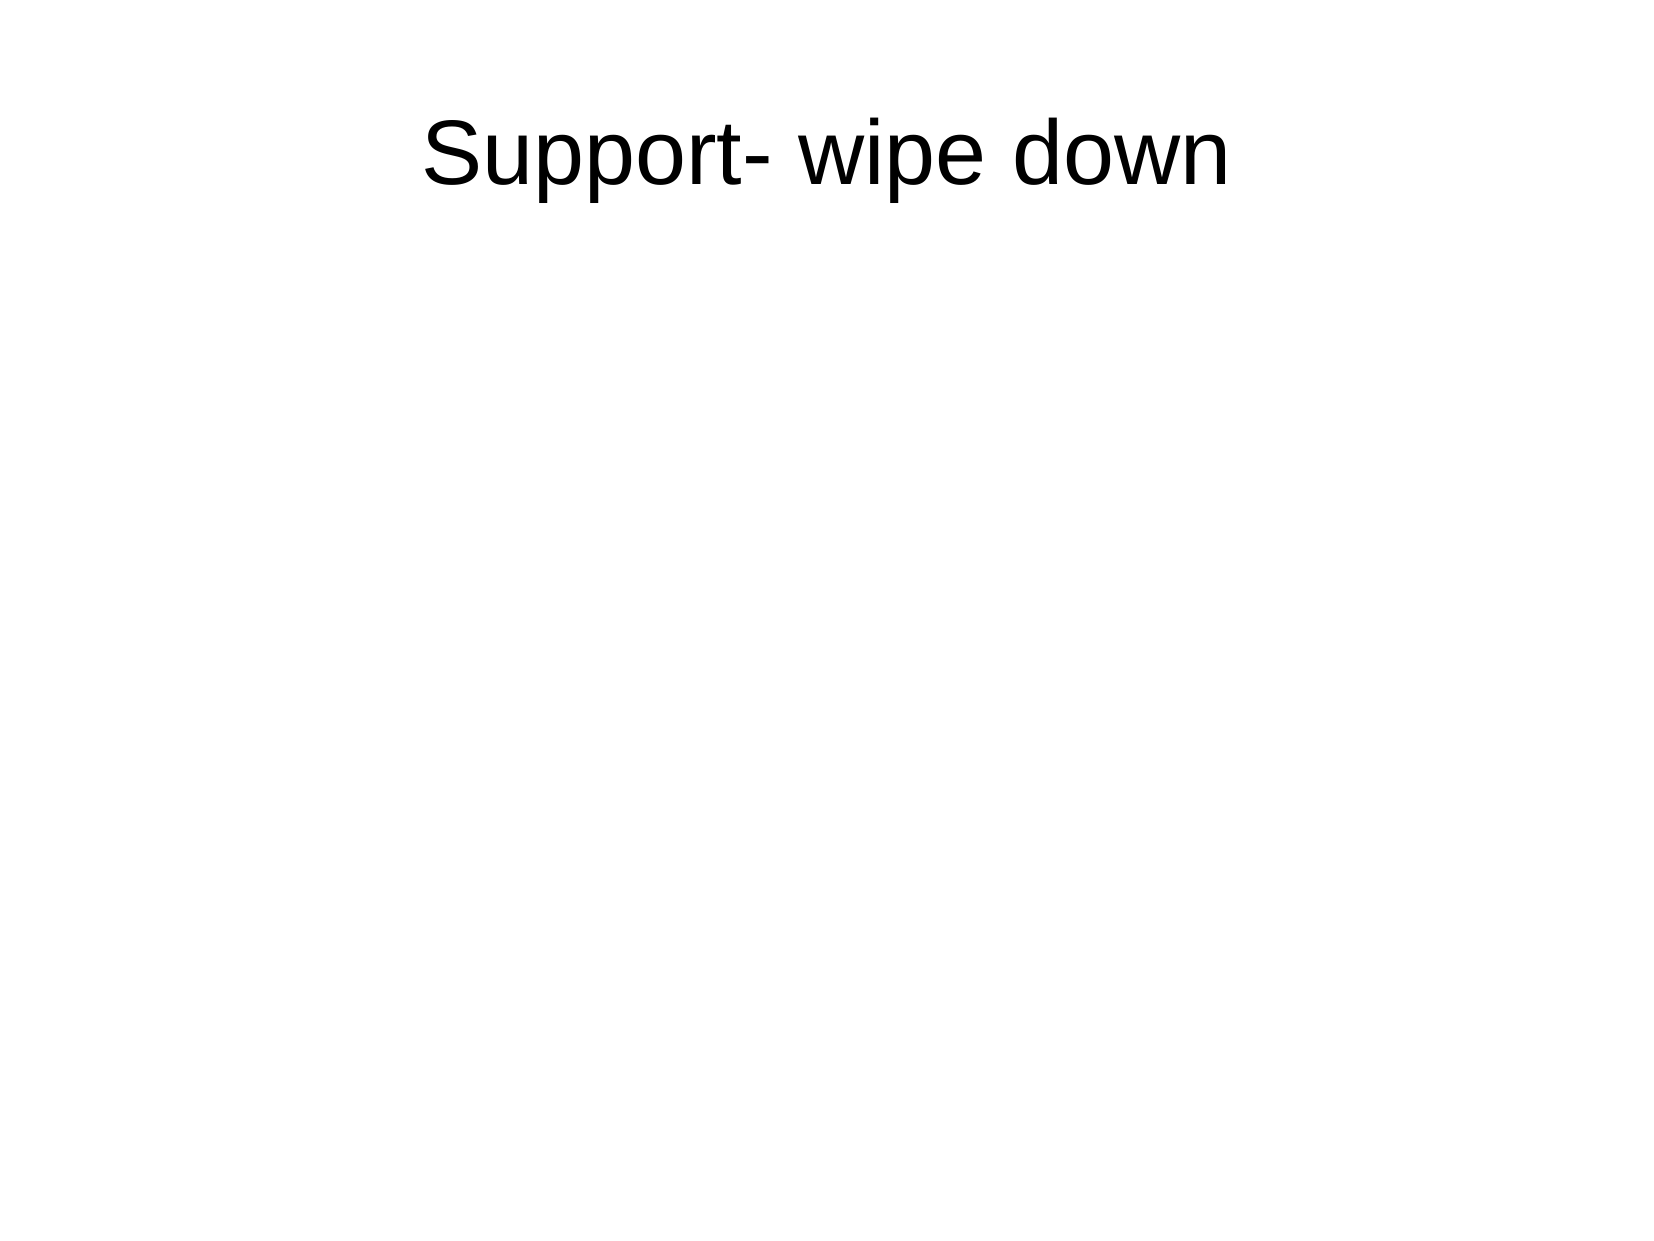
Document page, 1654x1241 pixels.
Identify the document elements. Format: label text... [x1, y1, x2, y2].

title Support- wipe down [82, 56, 1571, 250]
